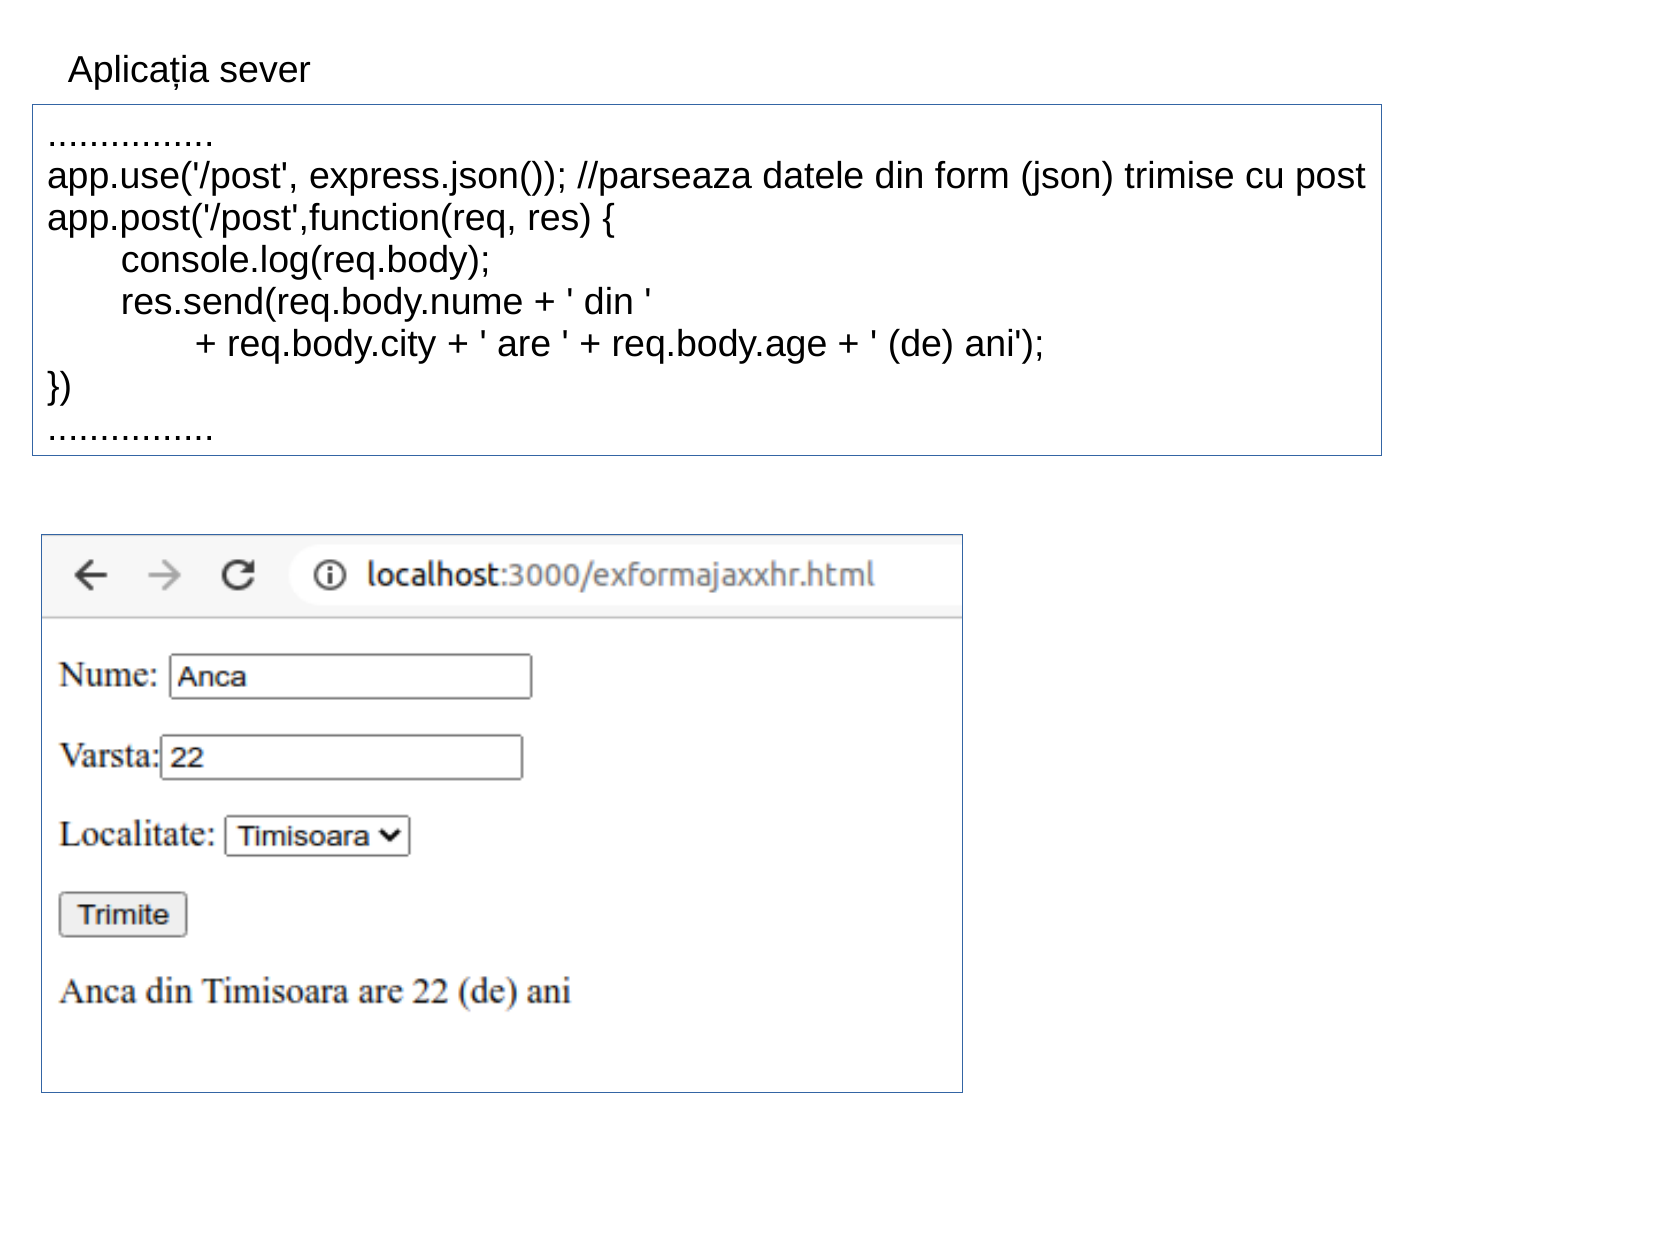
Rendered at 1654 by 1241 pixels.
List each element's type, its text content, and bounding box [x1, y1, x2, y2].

picture [41, 534, 963, 1093]
text_box ................ app.use('/post', express.json()); //parseaza datele din form (json) trimise cu post app.post('/post',function(req, res) { console.log(req.body); res.send(req.body.nume + ' din ' + req.body.city + ' are ' + req.body.age + ' (de) ani'); }) ................ [32, 104, 1382, 456]
text_box Aplicația sever [53, 41, 327, 99]
